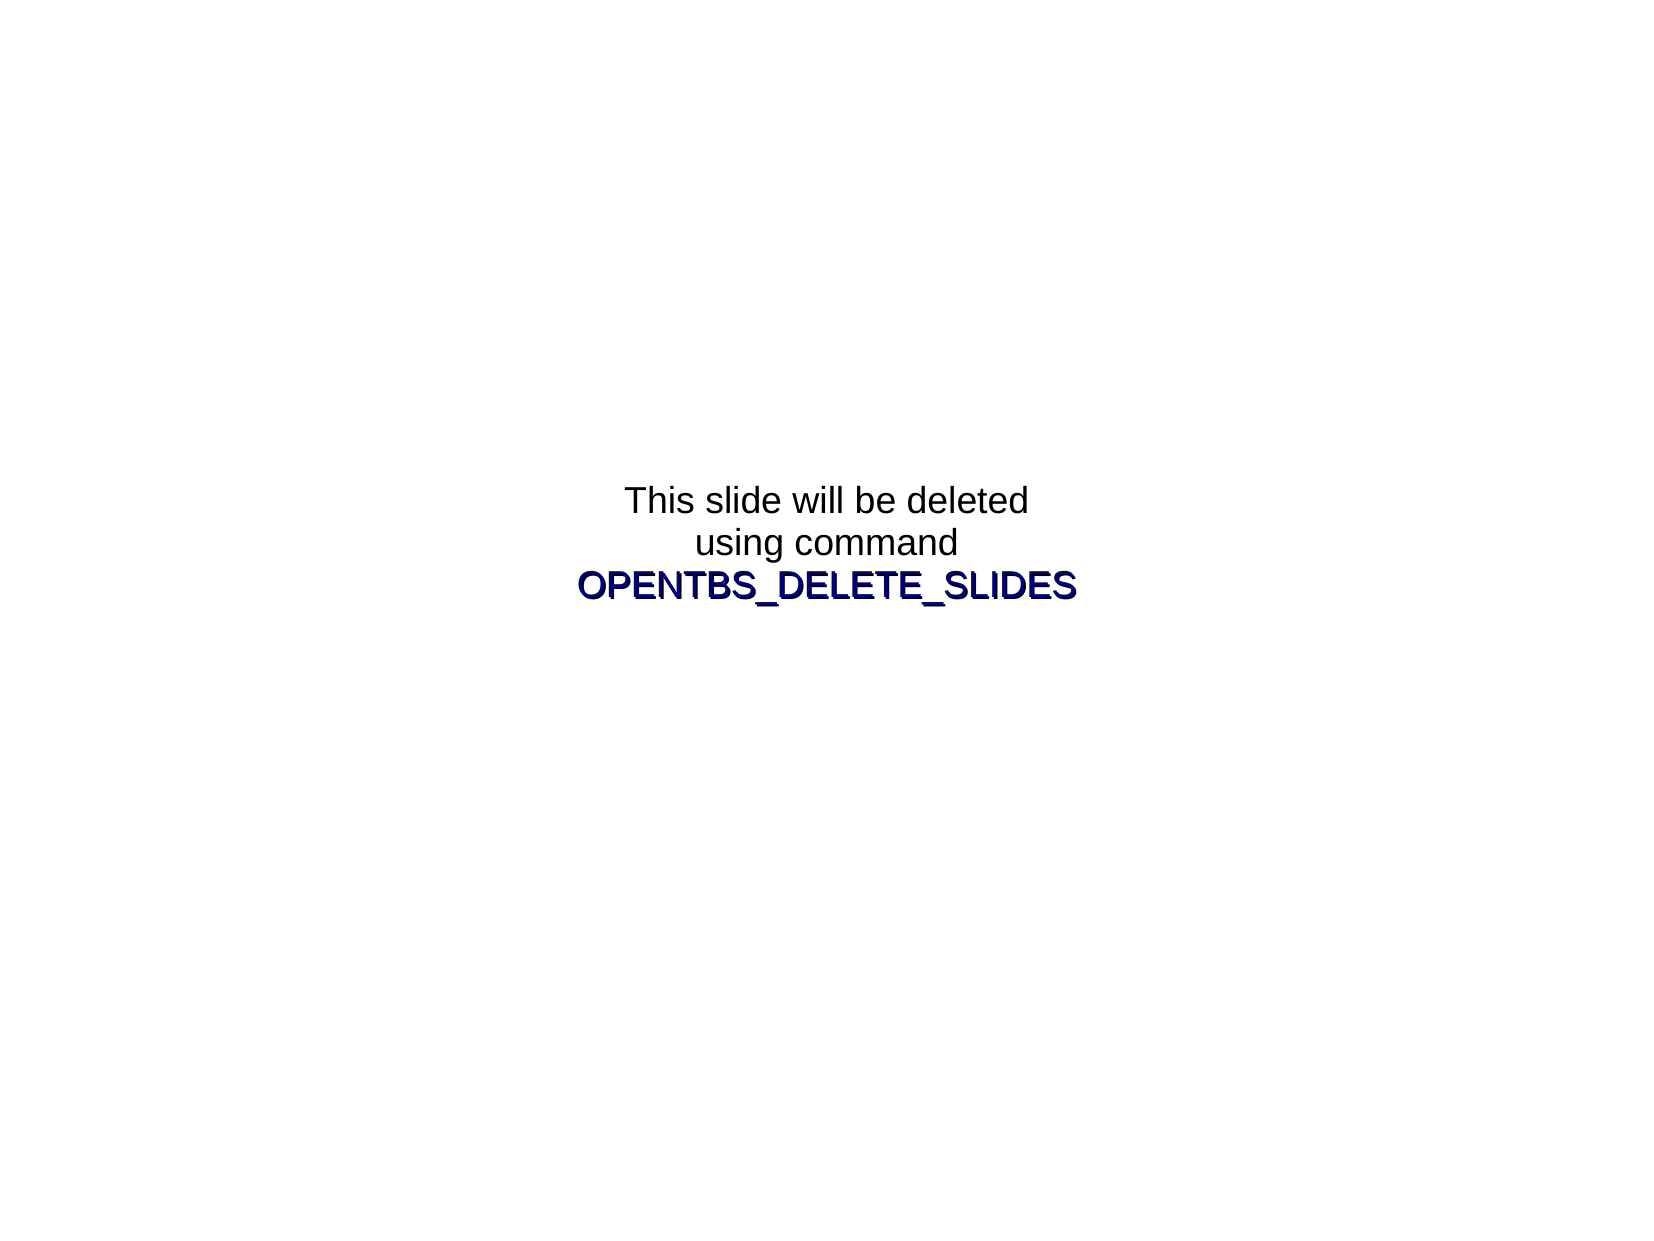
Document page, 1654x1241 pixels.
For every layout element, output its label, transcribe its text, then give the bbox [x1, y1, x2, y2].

text_box This slide will be deleted using command OPENTBS_DELETE_SLIDES [383, 472, 1270, 660]
